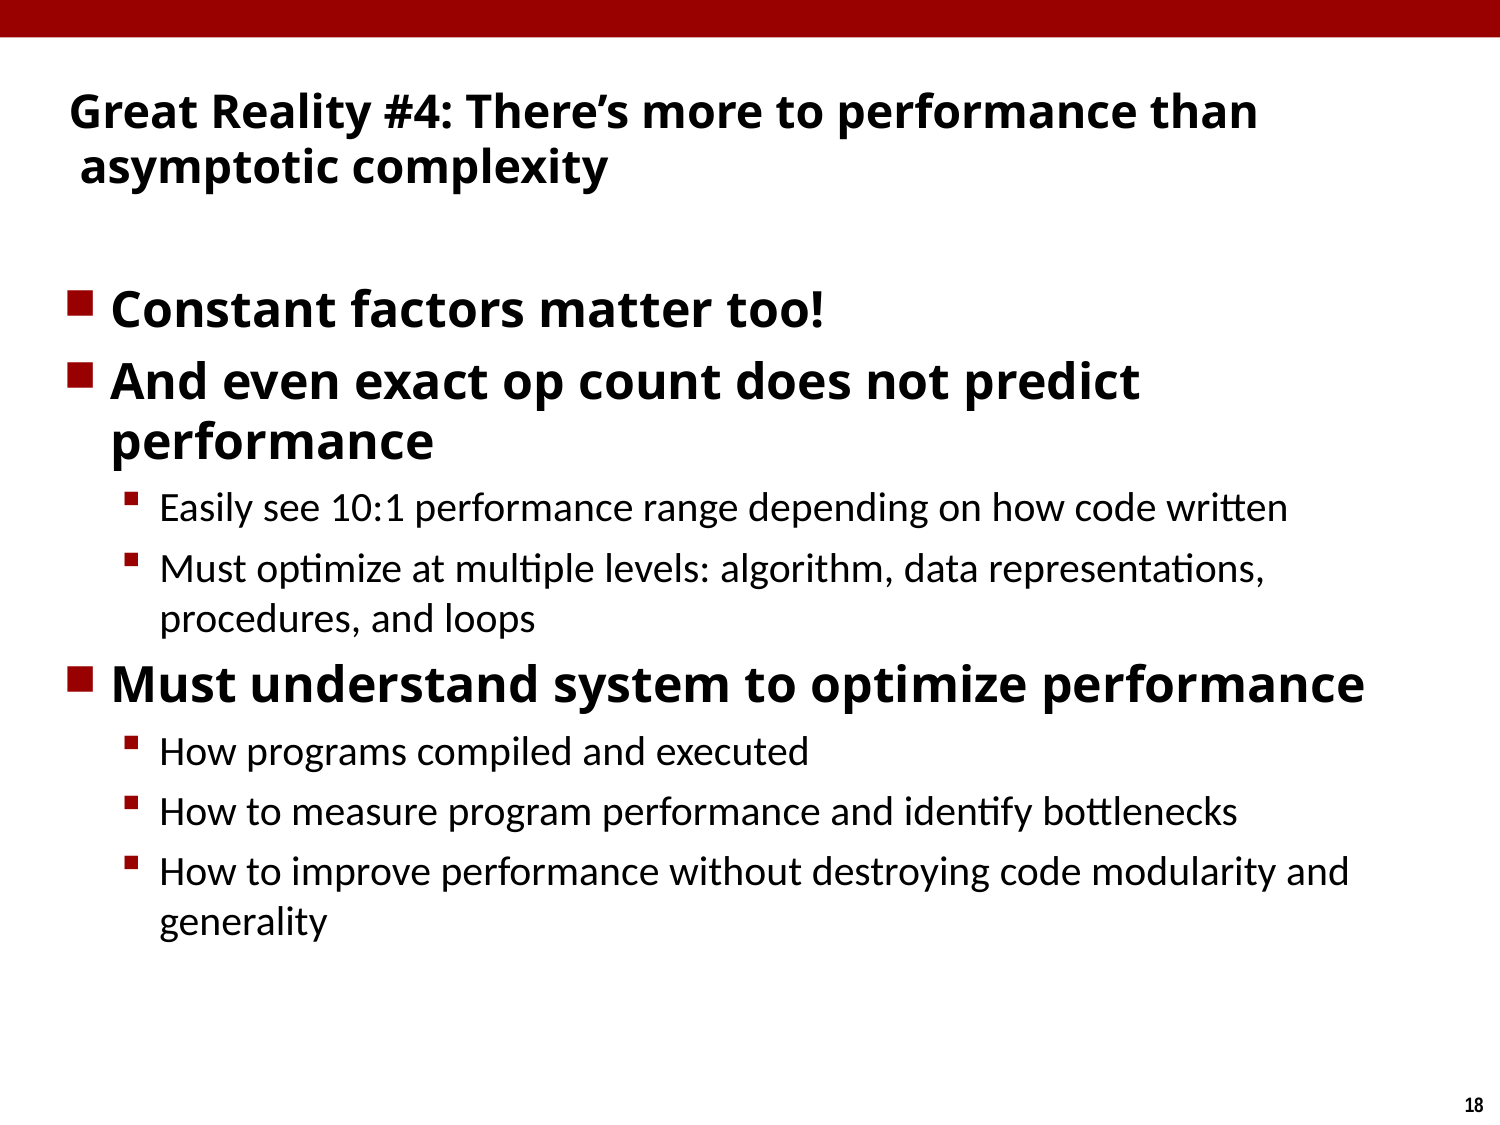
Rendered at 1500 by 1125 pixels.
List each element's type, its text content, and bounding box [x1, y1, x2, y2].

title Great Reality #4: There’s more to performance than asymptotic complexity [62, 75, 1438, 250]
list Constant factors matter too! And even exact op count does not predict performance Easily see 10:1 performance range depending on how code written Must optimize at multiple levels: algorithm, data representations, procedures, and loops Must understand system to optimize performance How programs compiled and executed How to measure program performance and identify bottlenecks How to improve performance without destroying code modularity and generality [62, 270, 1438, 1121]
